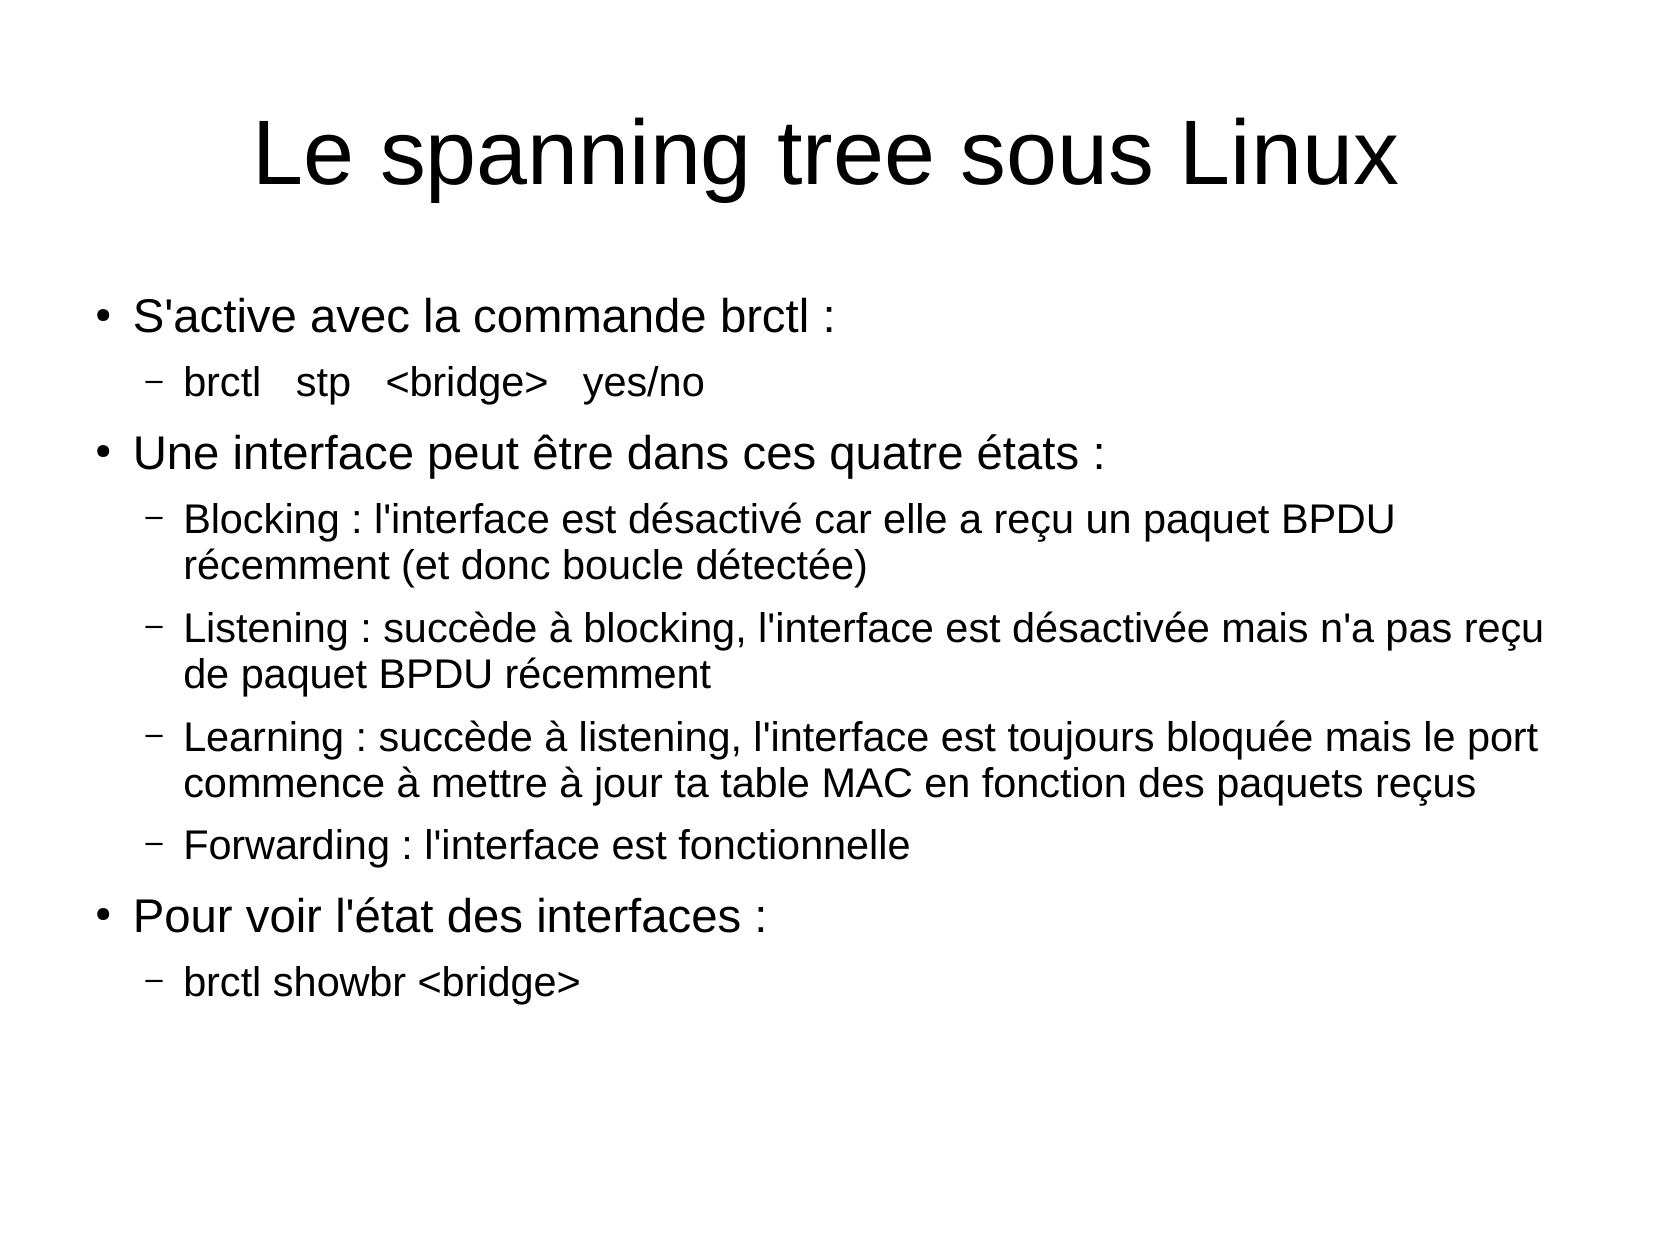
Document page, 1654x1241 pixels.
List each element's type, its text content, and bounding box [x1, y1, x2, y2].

title Le spanning tree sous Linux [82, 49, 1571, 257]
list S'active avec la commande brctl : brctl stp <bridge> yes/no Une interface peut être dans ces quatre états : Blocking : l'interface est désactivé car elle a reçu un paquet BPDU récemment (et donc boucle détectée) Listening : succède à blocking, l'interface est désactivée mais n'a pas reçu de paquet BPDU récemment Learning : succède à listening, l'interface est toujours bloquée mais le port commence à mettre à jour ta table MAC en fonction des paquets reçus Forwarding : l'interface est fonctionnelle Pour voir l'état des interfaces : brctl showbr <bridge> [82, 290, 1571, 1010]
